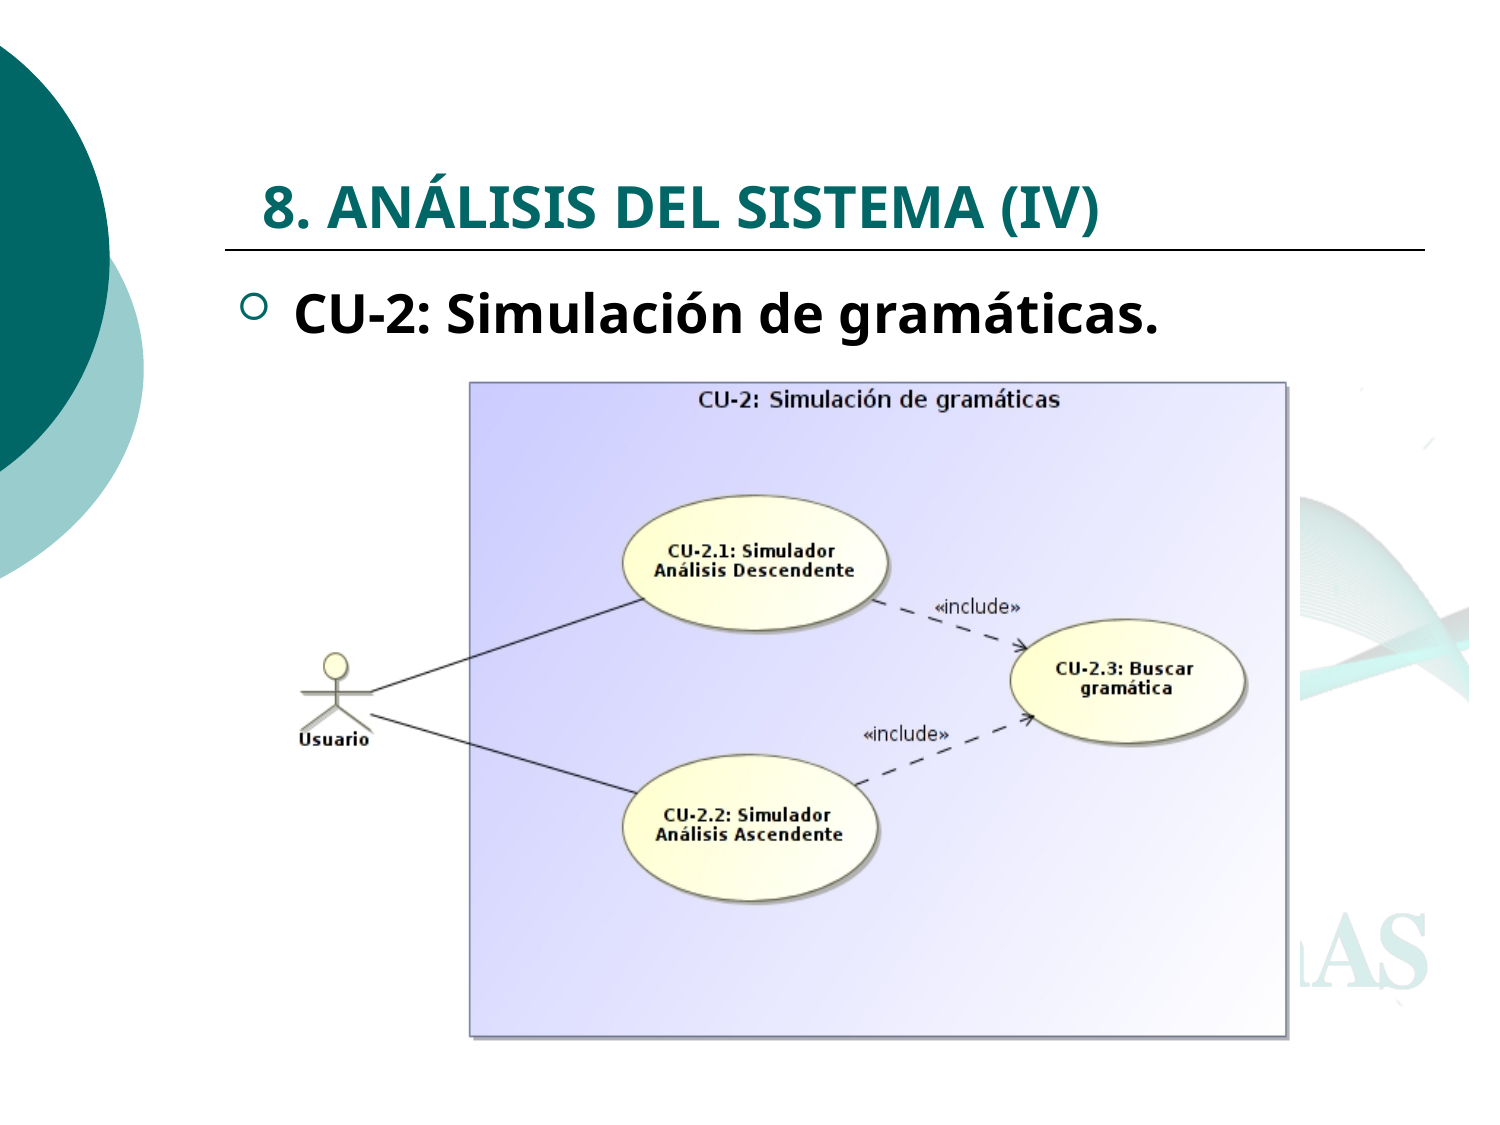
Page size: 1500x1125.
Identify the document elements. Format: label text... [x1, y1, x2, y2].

picture [271, 366, 1300, 1052]
title 8. ANÁLISIS DEL SISTEMA (IV) [248, 60, 1448, 249]
list CU-2: Simulación de gramáticas. [222, 271, 1380, 1017]
